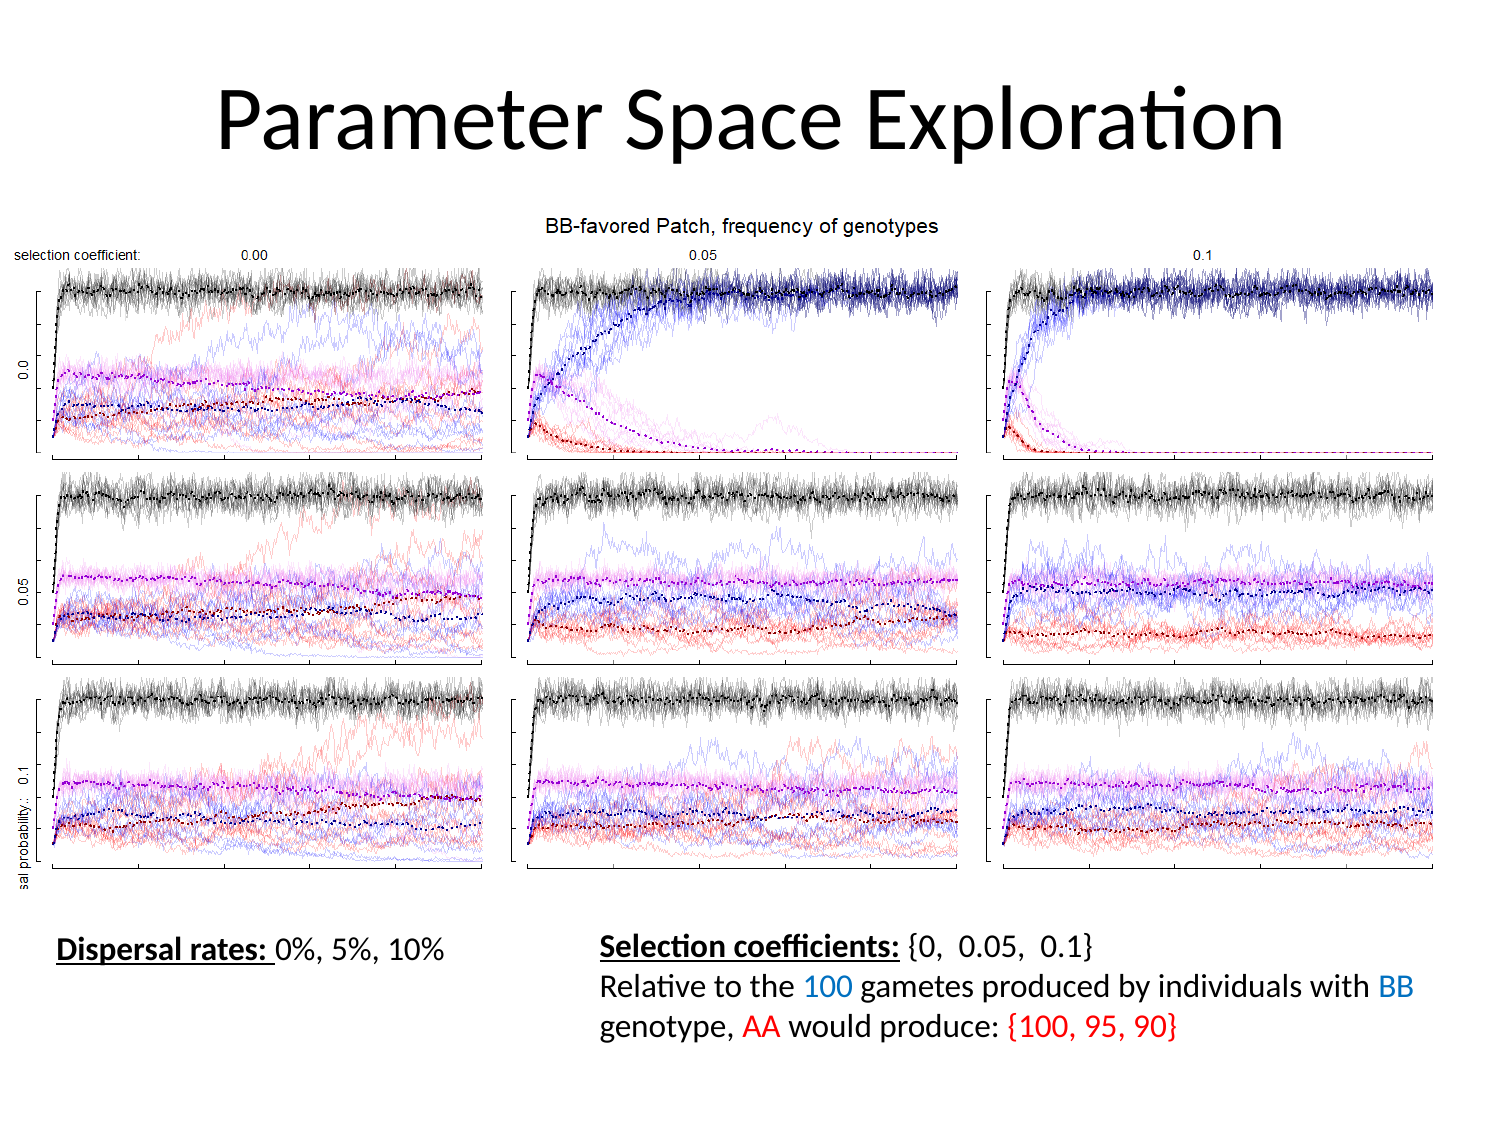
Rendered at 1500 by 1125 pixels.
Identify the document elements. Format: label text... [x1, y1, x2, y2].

text_box Selection coefficients: {0, 0.05, 0.1} Relative to the 100 gametes produced by individuals with BB genotype, AA would produce: {100, 95, 90} [584, 916, 1447, 1054]
picture [3, 208, 1469, 889]
text_box Dispersal rates: 0%, 5%, 10% [41, 920, 526, 976]
title Parameter Space Exploration [76, 19, 1427, 207]
